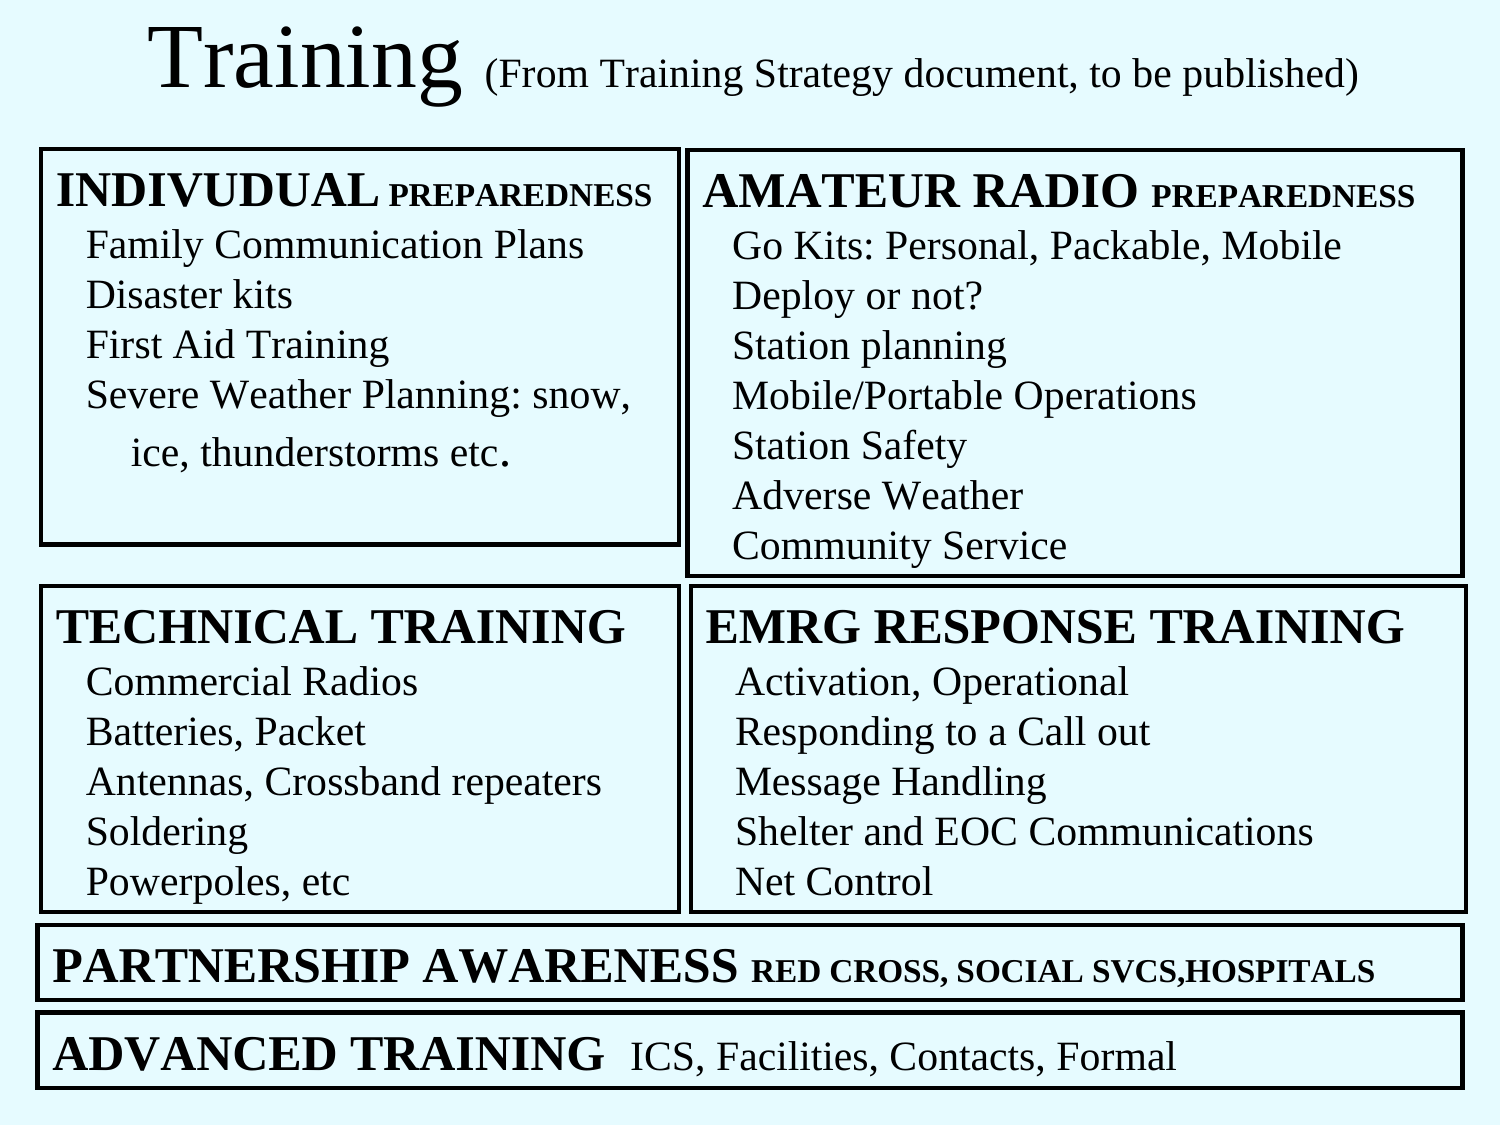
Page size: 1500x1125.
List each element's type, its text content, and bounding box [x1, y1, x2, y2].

text_box AMATEUR RADIO PREPAREDNESS Go Kits: Personal, Packable, Mobile Deploy or not? Station planning Mobile/Portable Operations Station Safety Adverse Weather Community Service [687, 149, 1463, 576]
text_box TECHNICAL TRAINING Commercial Radios Batteries, Packet Antennas, Crossband repeaters Soldering Powerpoles, etc [41, 586, 679, 912]
text_box EMRG RESPONSE TRAINING Activation, Operational Responding to a Call out Message Handling Shelter and EOC Communications Net Control [690, 586, 1466, 912]
title Training (From Training Strategy document, to be published) [41, 0, 1467, 119]
text_box PARTNERSHIP AWARENESS RED CROSS, SOCIAL SVCS,HOSPITALS [37, 924, 1463, 1001]
text_box ADVANCED TRAINING ICS, Facilities, Contacts, Formal [37, 1012, 1463, 1088]
text_box INDIVUDUAL PREPAREDNESS Family Communication Plans Disaster kits First Aid Training Severe Weather Planning: snow, ice, thunderstorms etc. [41, 148, 679, 545]
